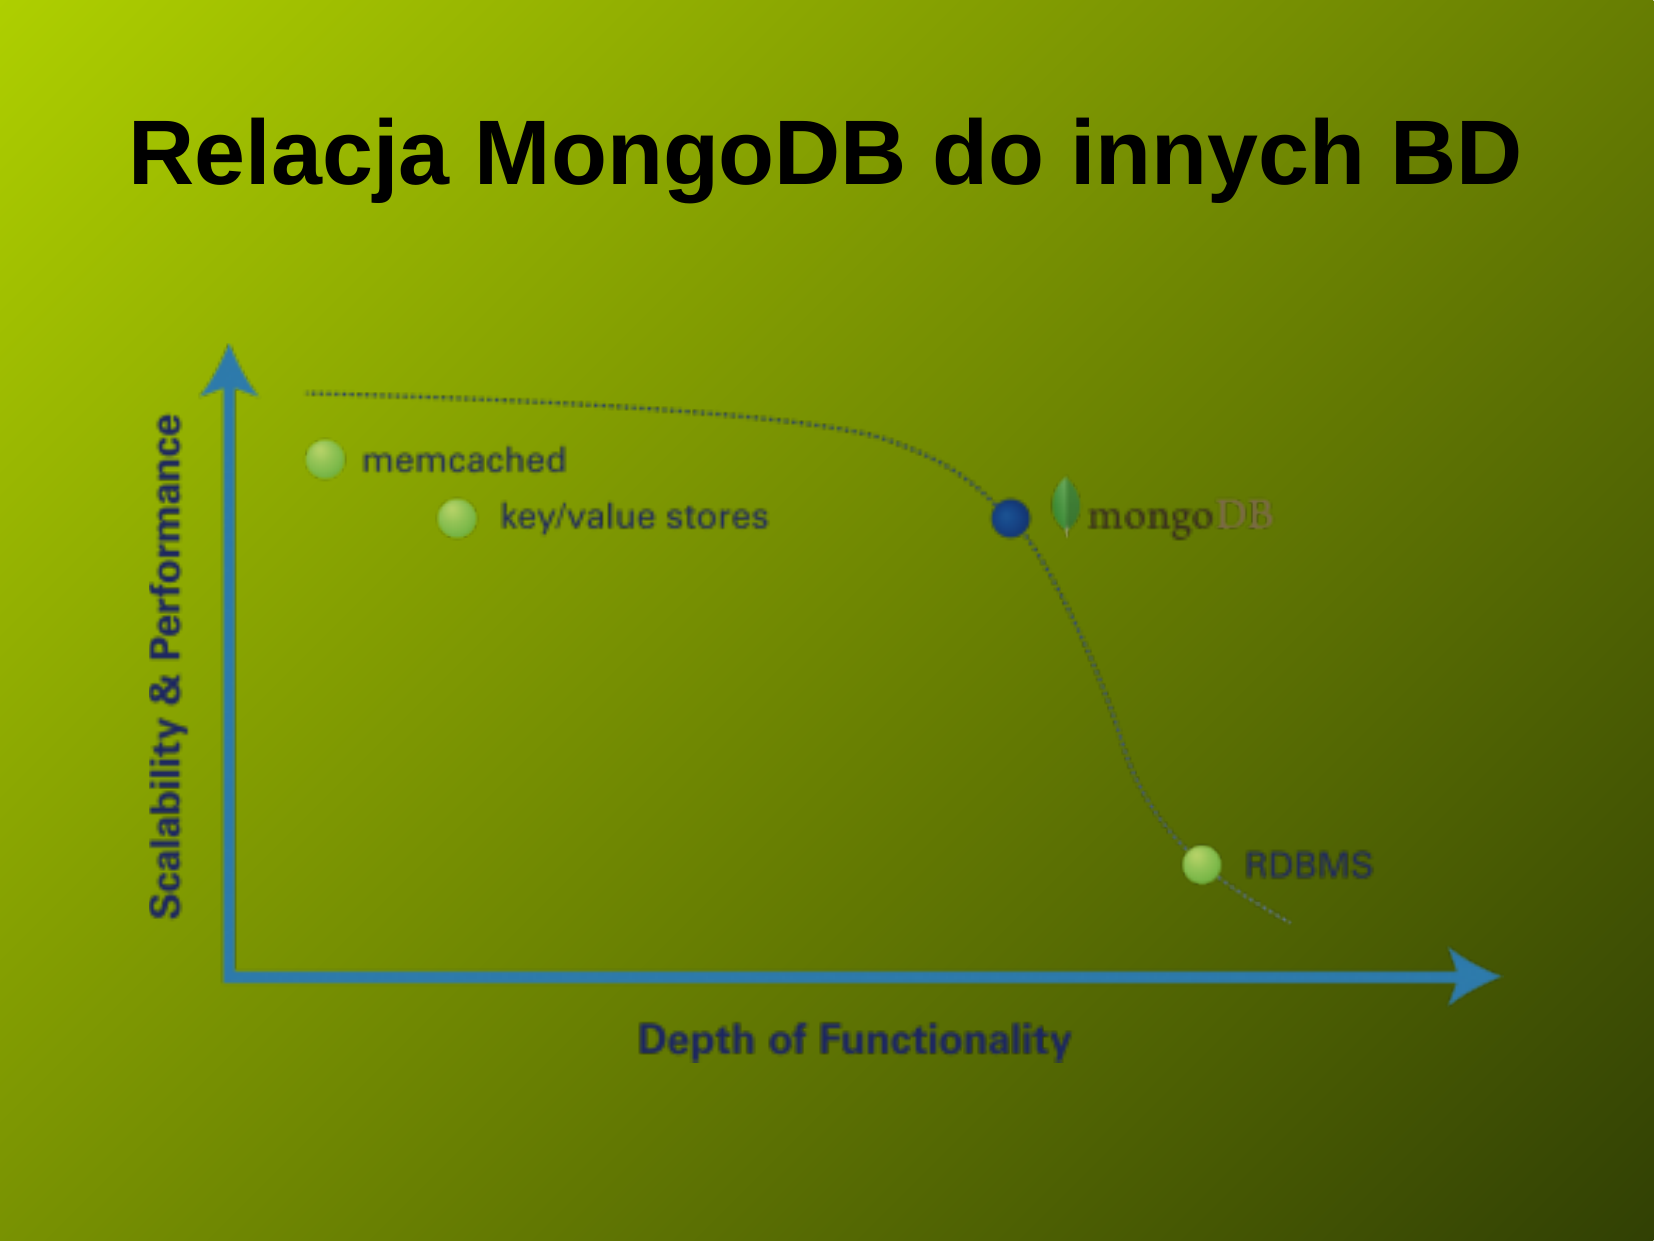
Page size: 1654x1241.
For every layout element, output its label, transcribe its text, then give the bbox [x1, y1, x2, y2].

title Relacja MongoDB do innych BD [82, 49, 1571, 257]
picture [149, 343, 1504, 1063]
